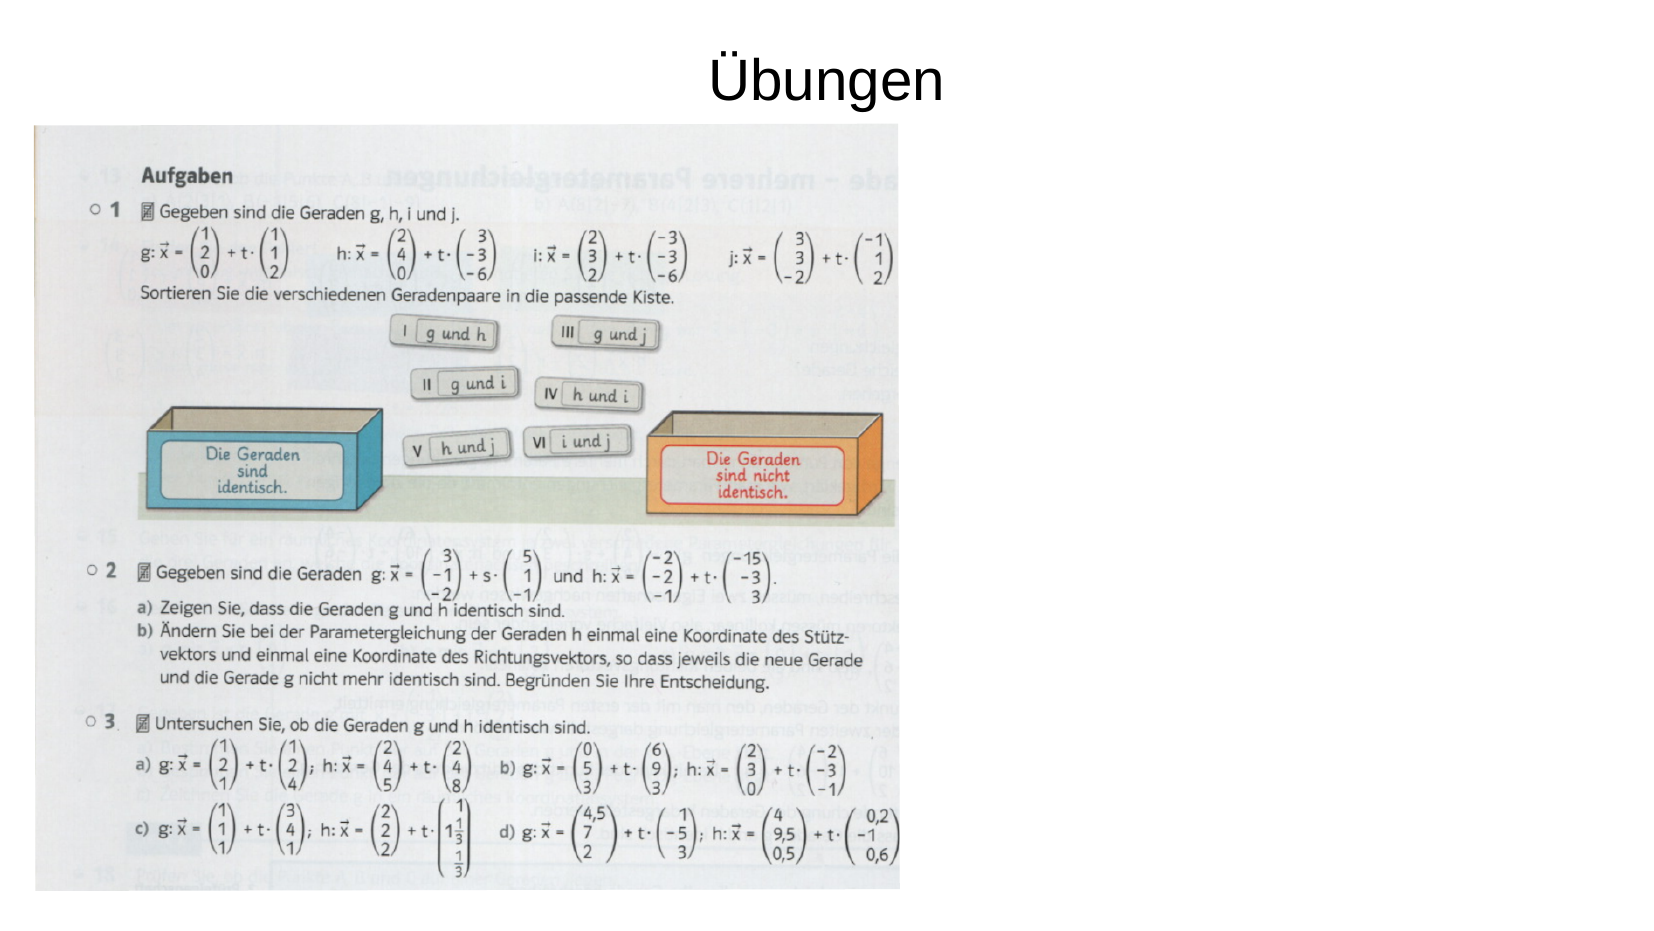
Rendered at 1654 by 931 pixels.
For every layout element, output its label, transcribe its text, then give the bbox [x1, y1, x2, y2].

picture [33, 123, 900, 891]
title Übungen [82, 37, 1571, 124]
